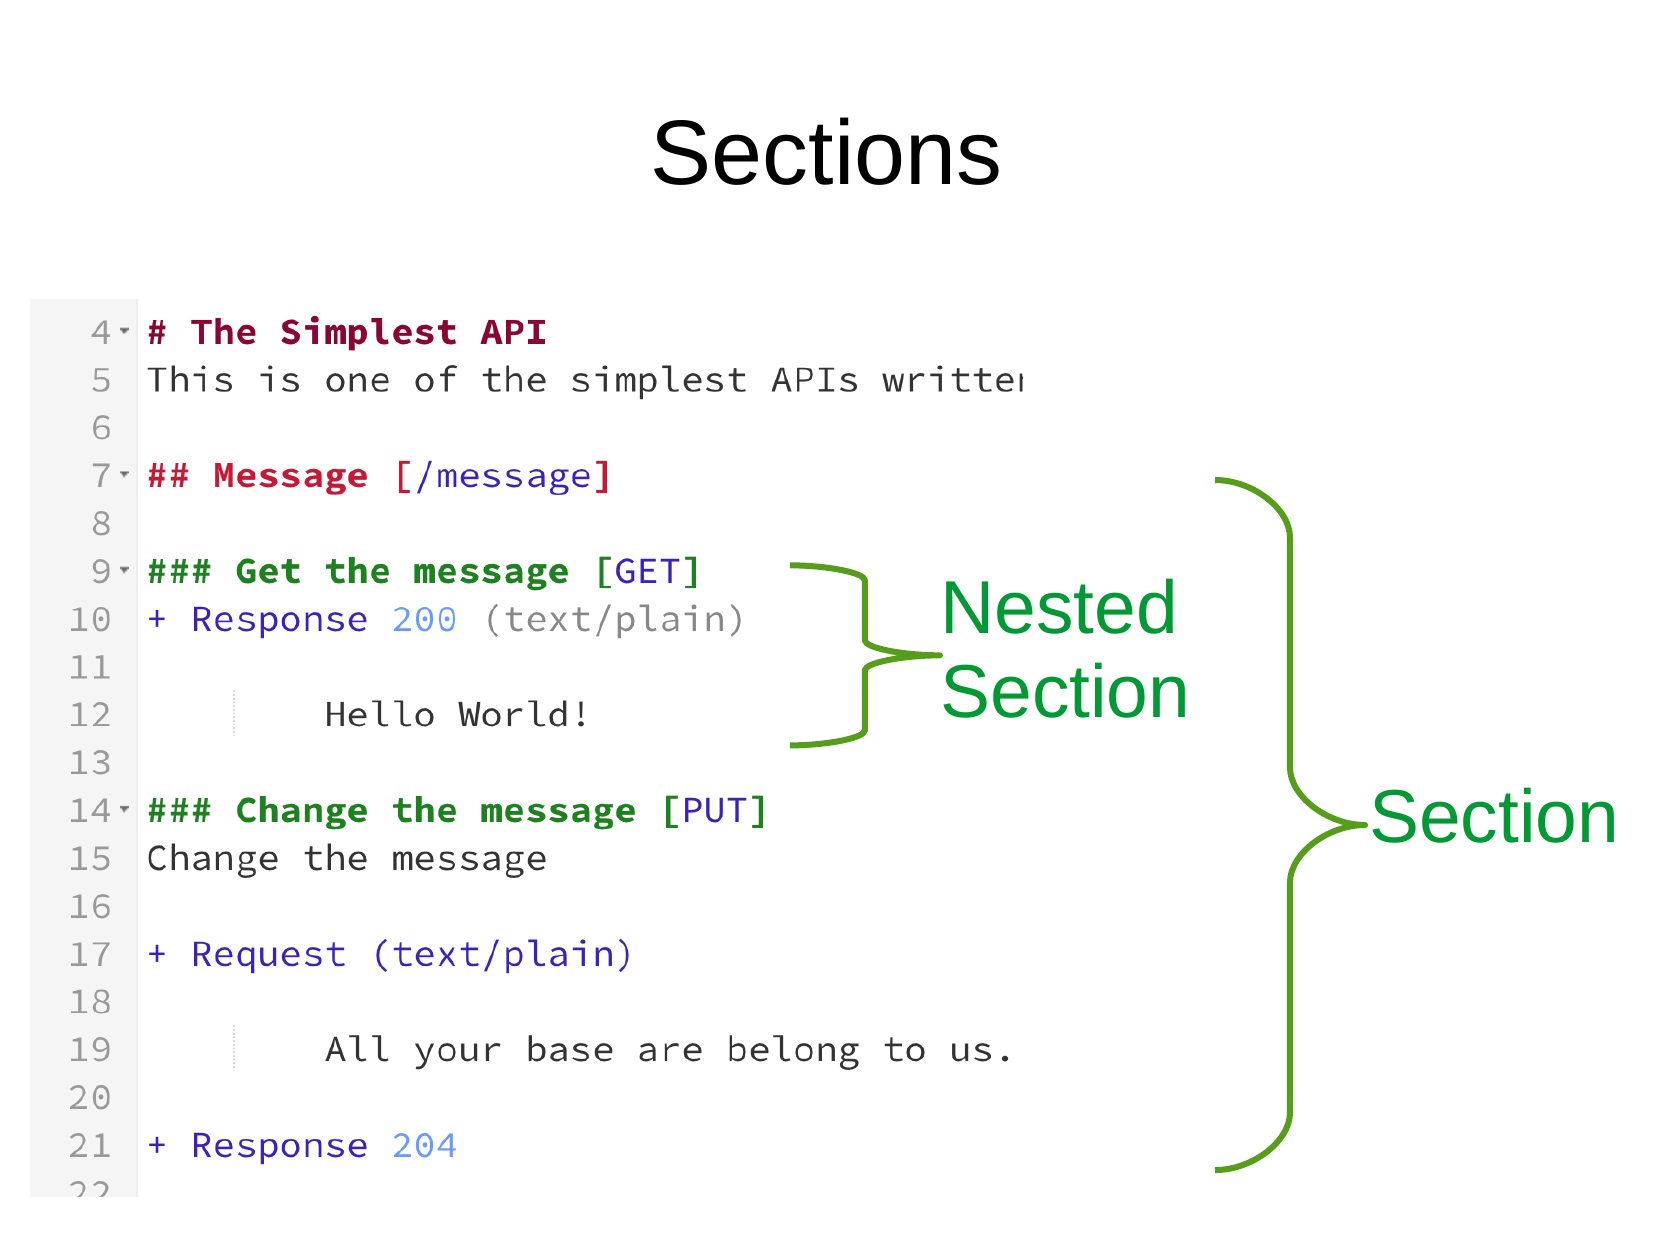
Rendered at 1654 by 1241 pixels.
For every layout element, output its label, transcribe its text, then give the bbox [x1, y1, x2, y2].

text_box Section [1350, 762, 1639, 871]
picture [30, 299, 1023, 1197]
text_box Nested Section [921, 554, 1210, 746]
title Sections [82, 49, 1571, 257]
